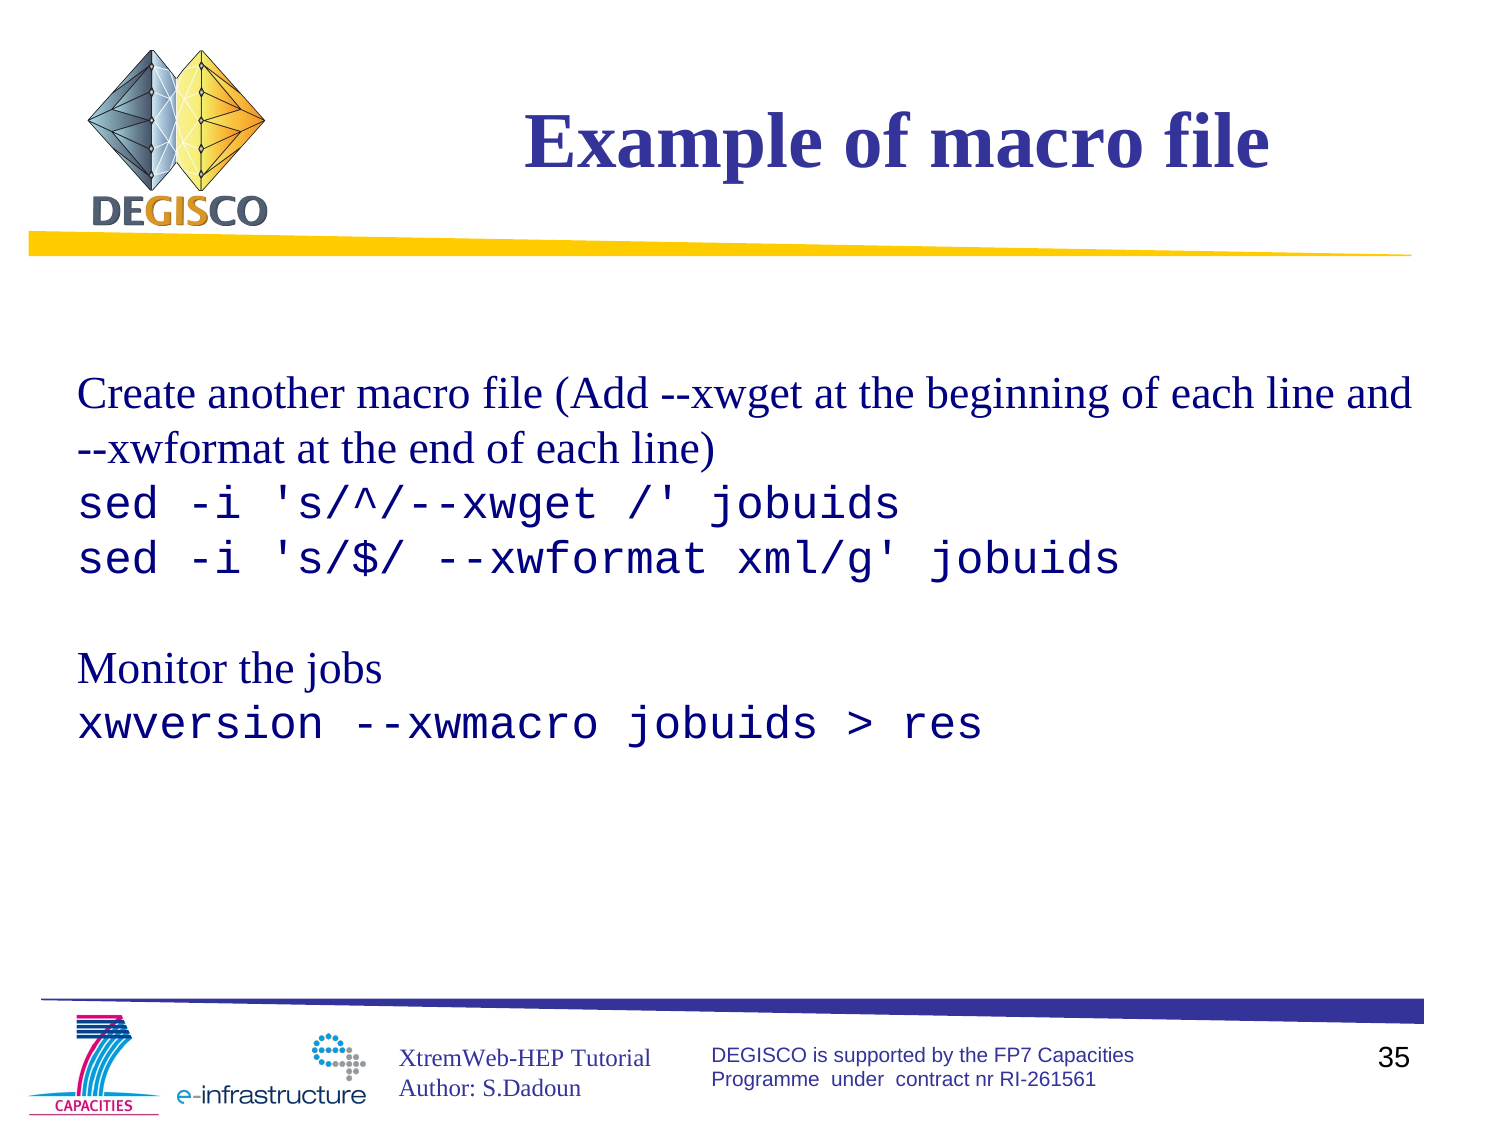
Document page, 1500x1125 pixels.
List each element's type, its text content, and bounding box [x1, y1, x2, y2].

picture [65, 44, 287, 226]
subtitle Create another macro file (Add --xwget at the beginning of each line and --xwformat at the end of each line) sed -i 's/^/--xwget /' jobuids sed -i 's/$/ --xwformat xml/g' jobuids Monitor the jobs xwversion --xwmacro jobuids > res [76, 255, 1427, 998]
title Example of macro file [295, 10, 1500, 261]
picture [22, 1007, 165, 1124]
picture [177, 1033, 366, 1104]
picture [317, 1038, 340, 1049]
